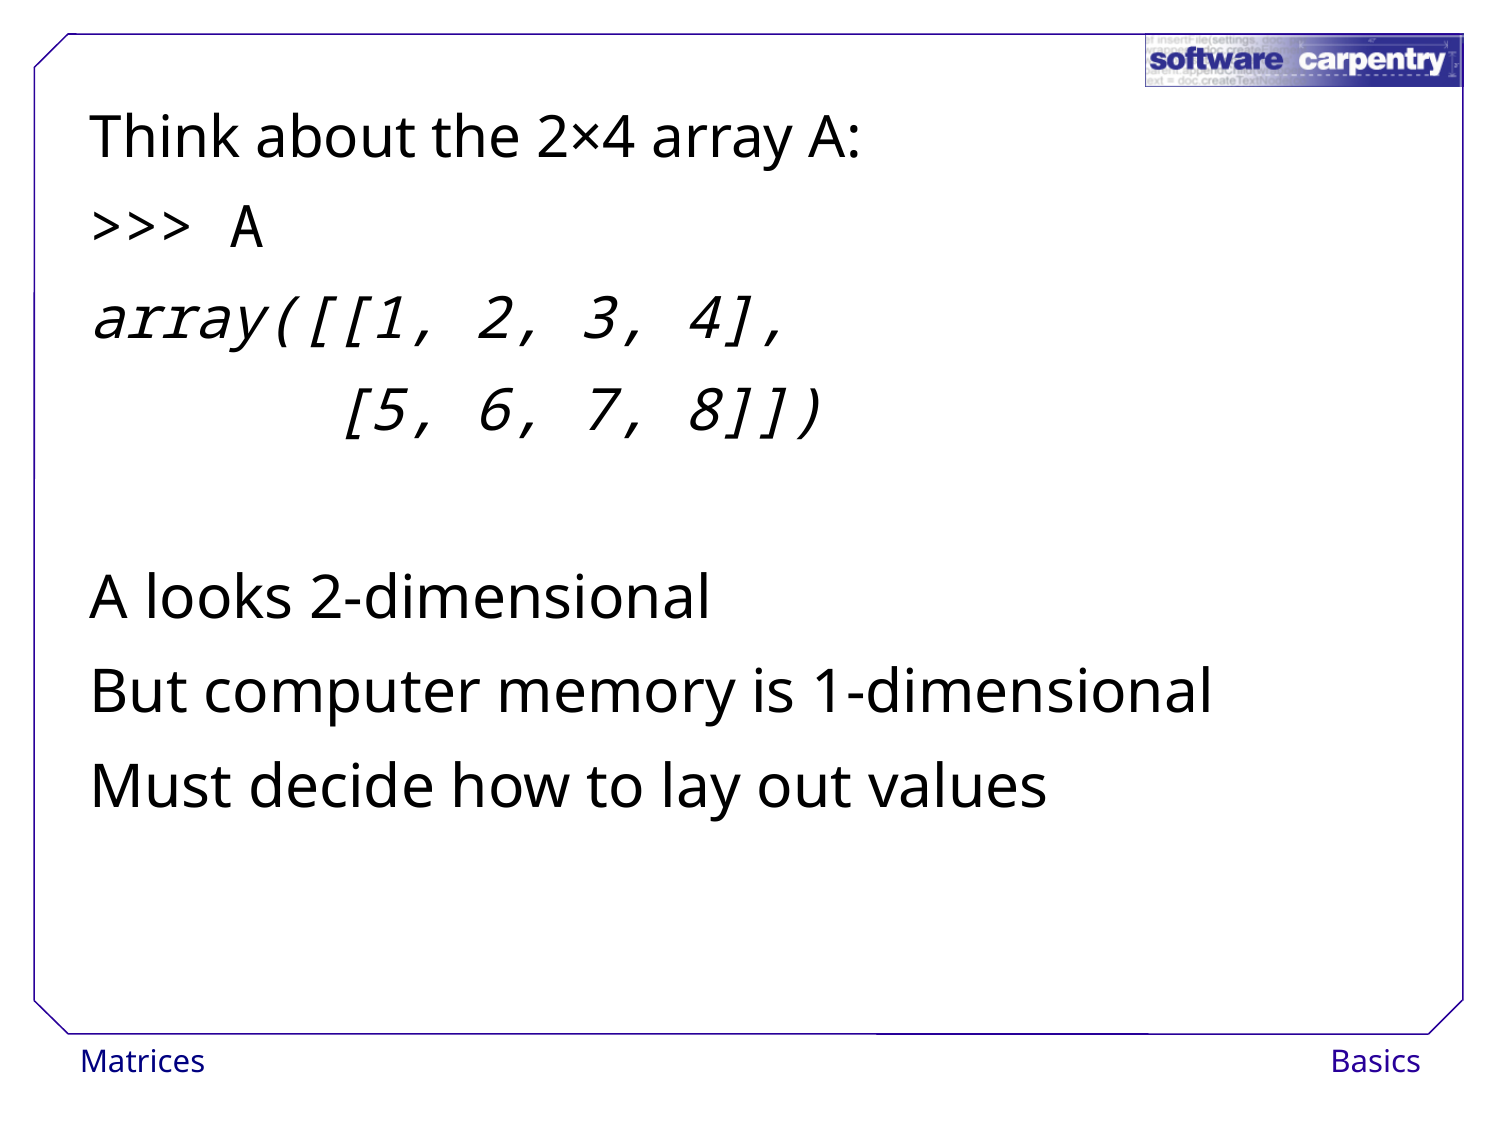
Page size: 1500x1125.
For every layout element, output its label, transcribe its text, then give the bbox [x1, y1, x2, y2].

picture [1145, 33, 1464, 87]
list Think about the 2×4 array A: >>> A array([[1, 2, 3, 4], [5, 6, 7, 8]]) A looks 2-dimensional But computer memory is 1-dimensional Must decide how to lay out values [75, 99, 1426, 1013]
